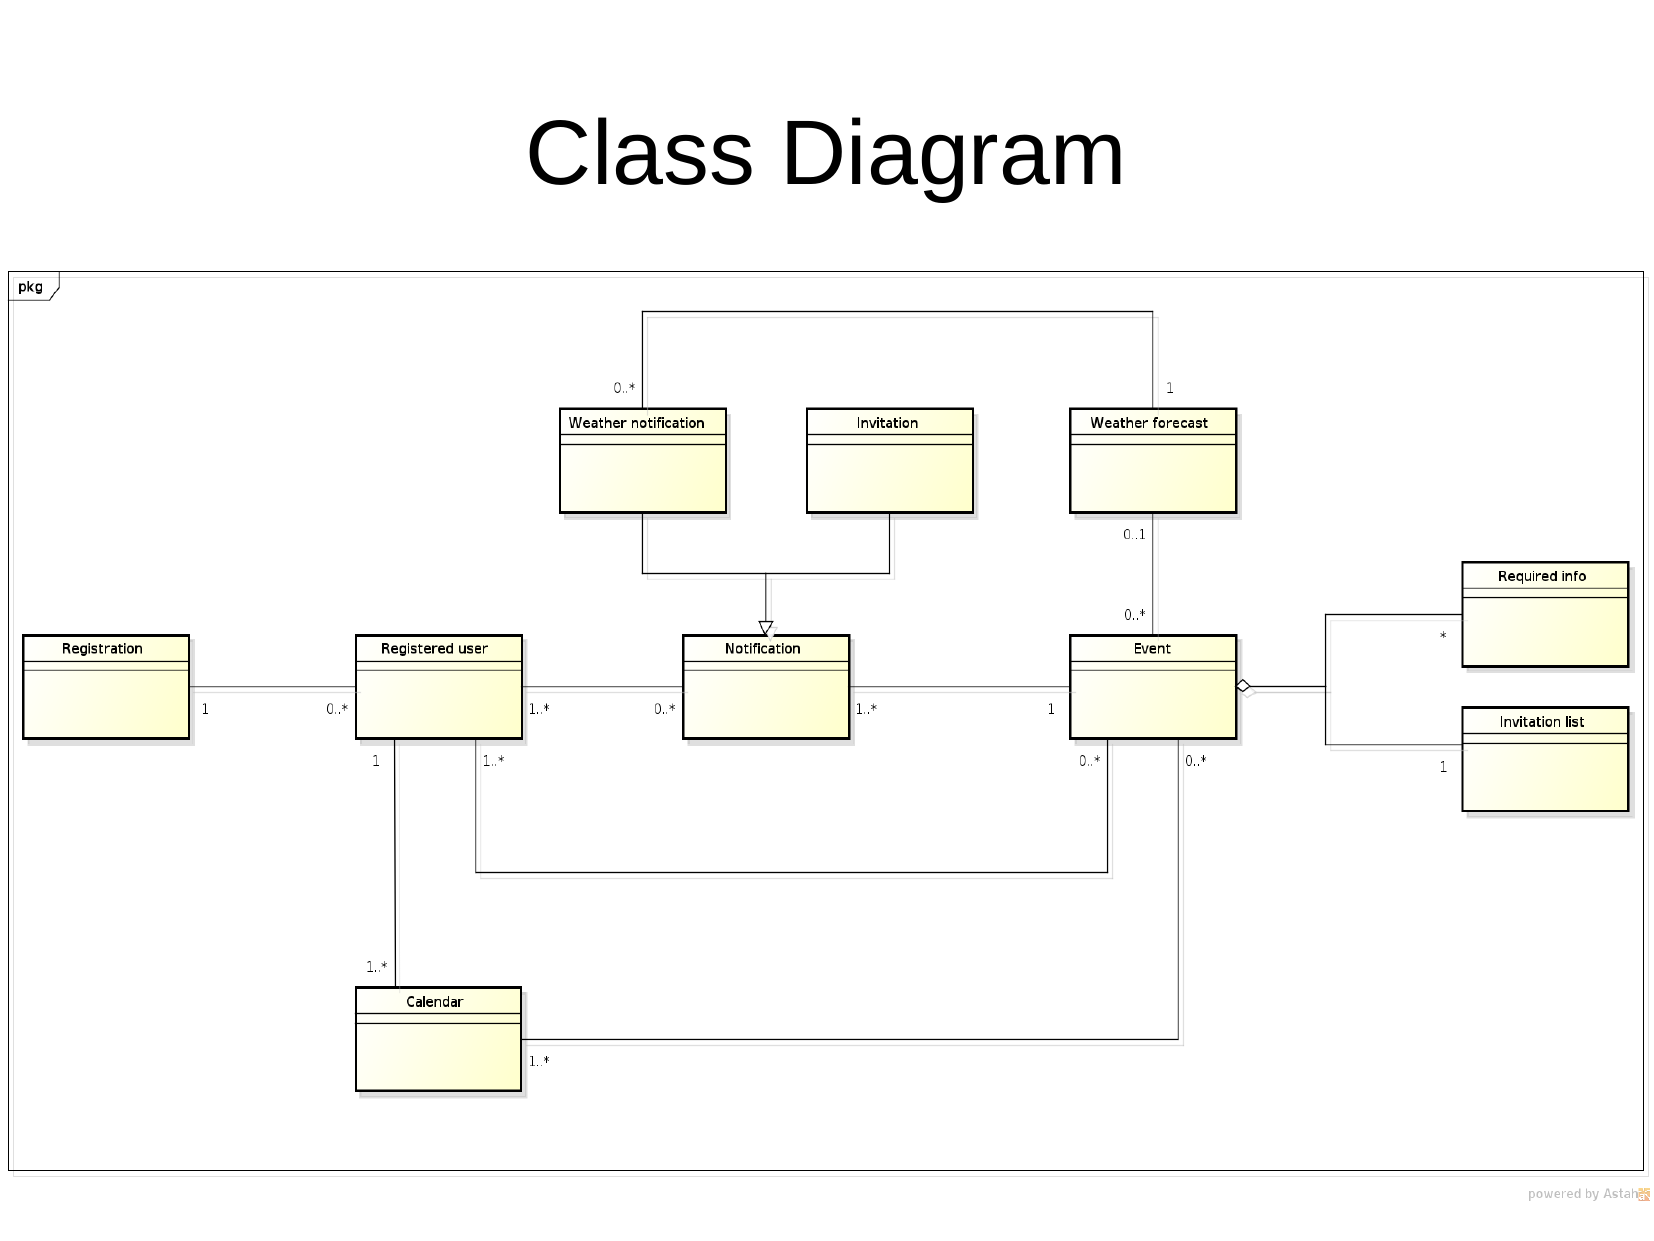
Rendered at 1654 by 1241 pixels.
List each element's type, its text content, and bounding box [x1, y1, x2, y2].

picture [0, 259, 1653, 1205]
title Class Diagram [82, 49, 1571, 257]
